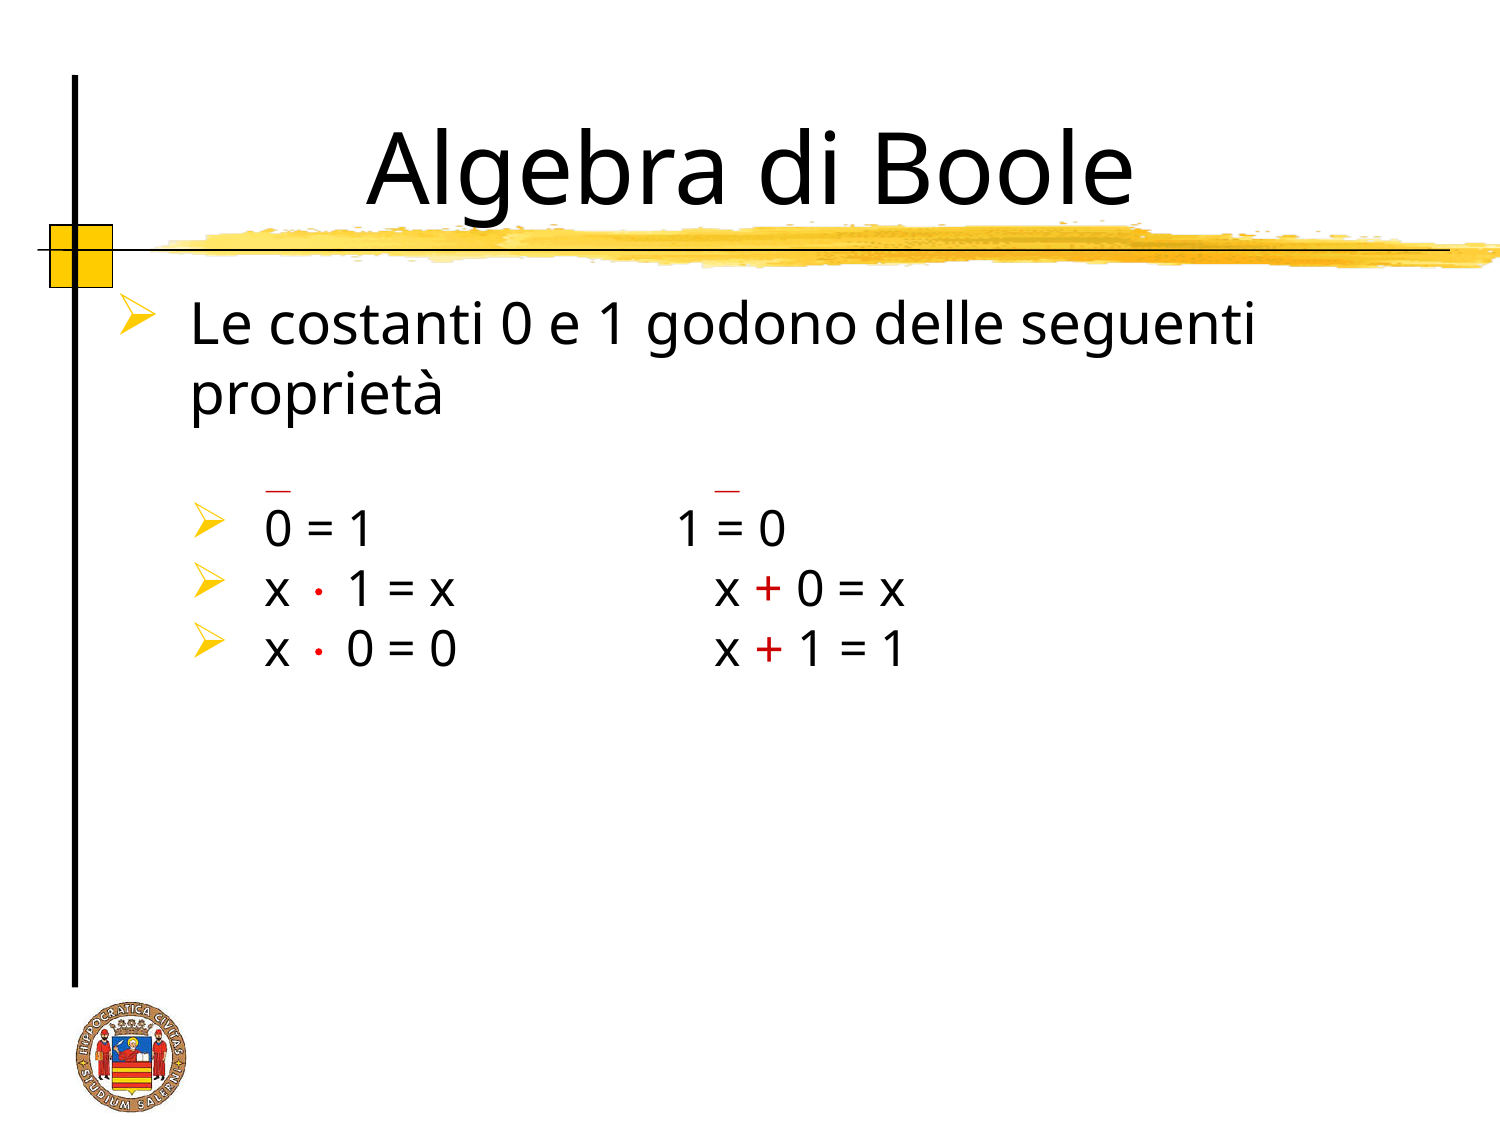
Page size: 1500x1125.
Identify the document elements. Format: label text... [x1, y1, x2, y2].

picture [75, 999, 187, 1113]
picture [150, 215, 1500, 279]
title Algebra di Boole [66, 44, 1438, 232]
text_box Le costanti 0 e 1 godono delle seguenti proprietà 0 = 1 1 = 0 x  1 = x x + 0 = x x  0 = 0 x + 1 = 1 [100, 278, 1483, 884]
